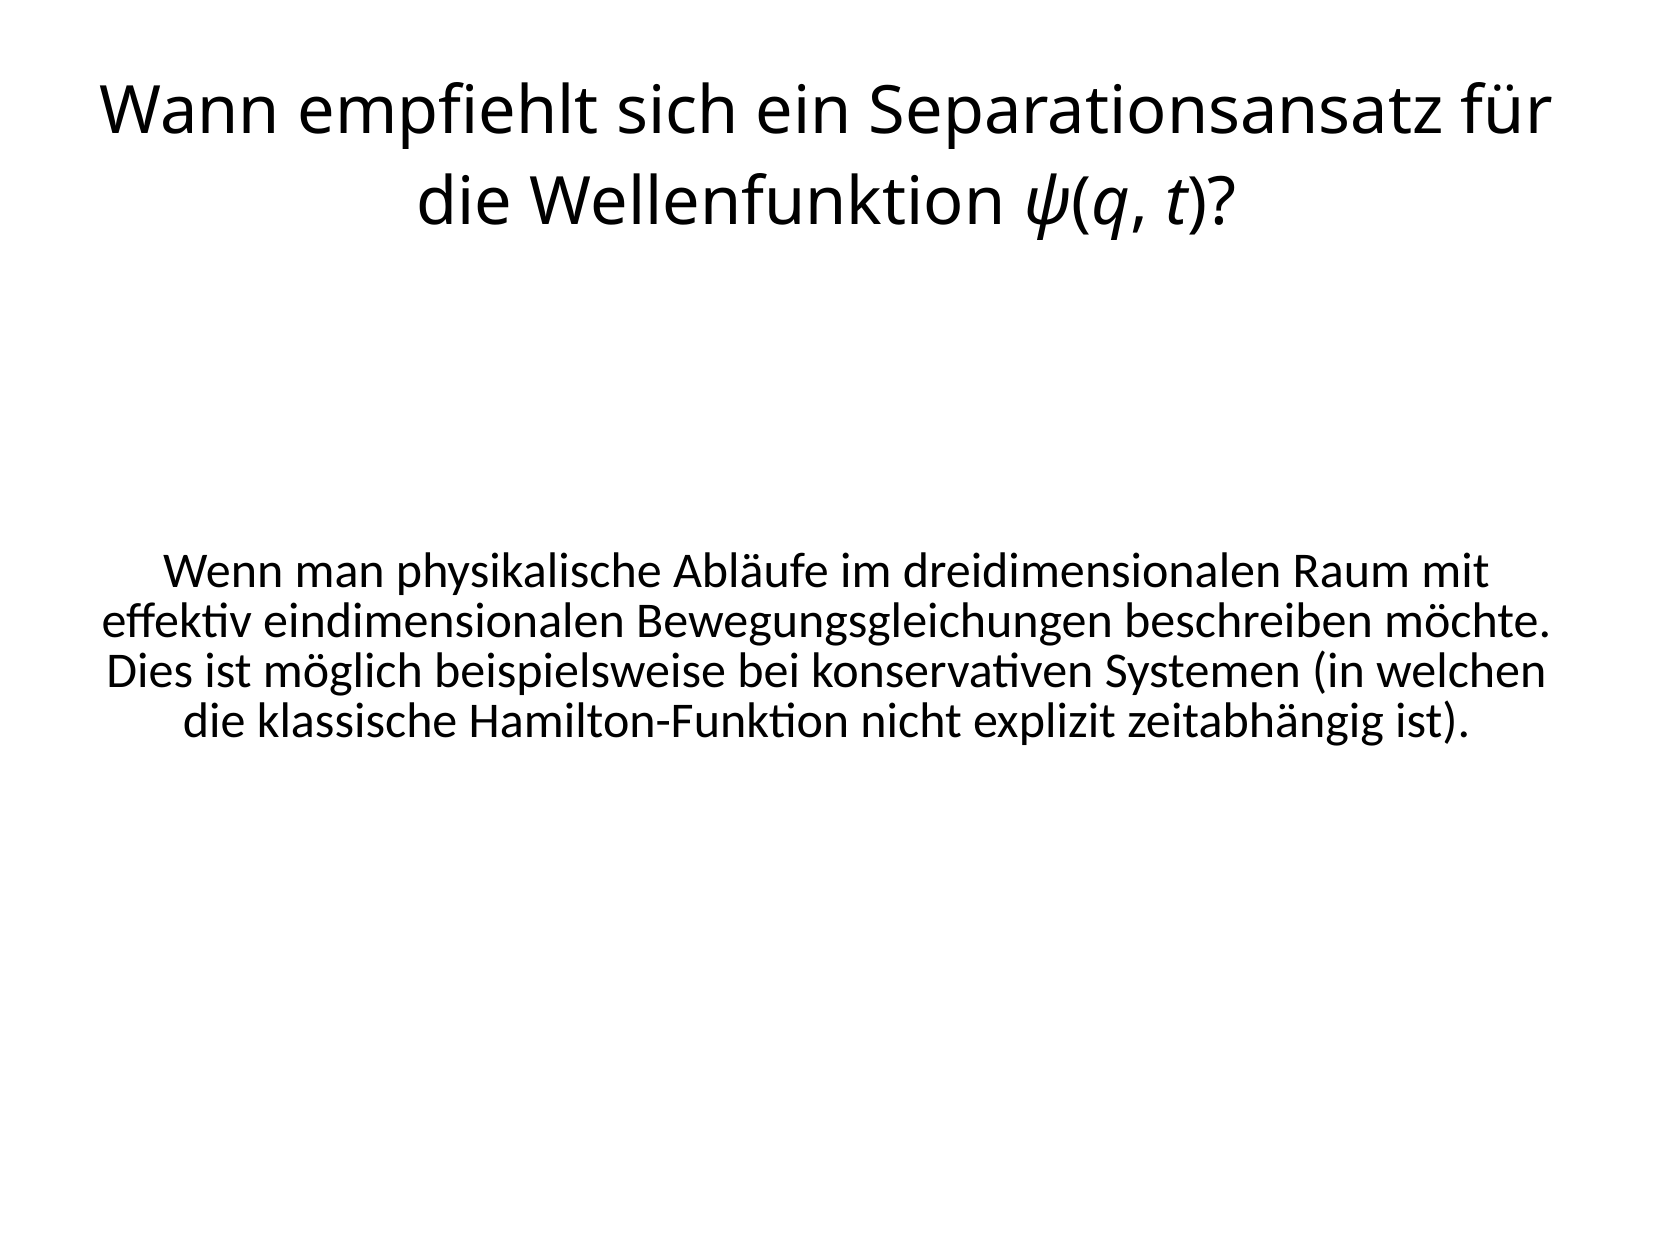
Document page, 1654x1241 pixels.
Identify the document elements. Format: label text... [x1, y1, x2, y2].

title Wann empfiehlt sich ein Separationsansatz für die Wellenfunktion ψ(q, t)? [82, 49, 1571, 257]
subtitle Wenn man physikalische Abläufe im dreidimensionalen Raum mit effektiv eindimensionalen Bewegungsgleichungen beschreiben möchte. Dies ist möglich beispielsweise bei konservativen Systemen (in welchen die klassische Hamilton-Funktion nicht explizit zeitabhängig ist). [82, 290, 1571, 1010]
